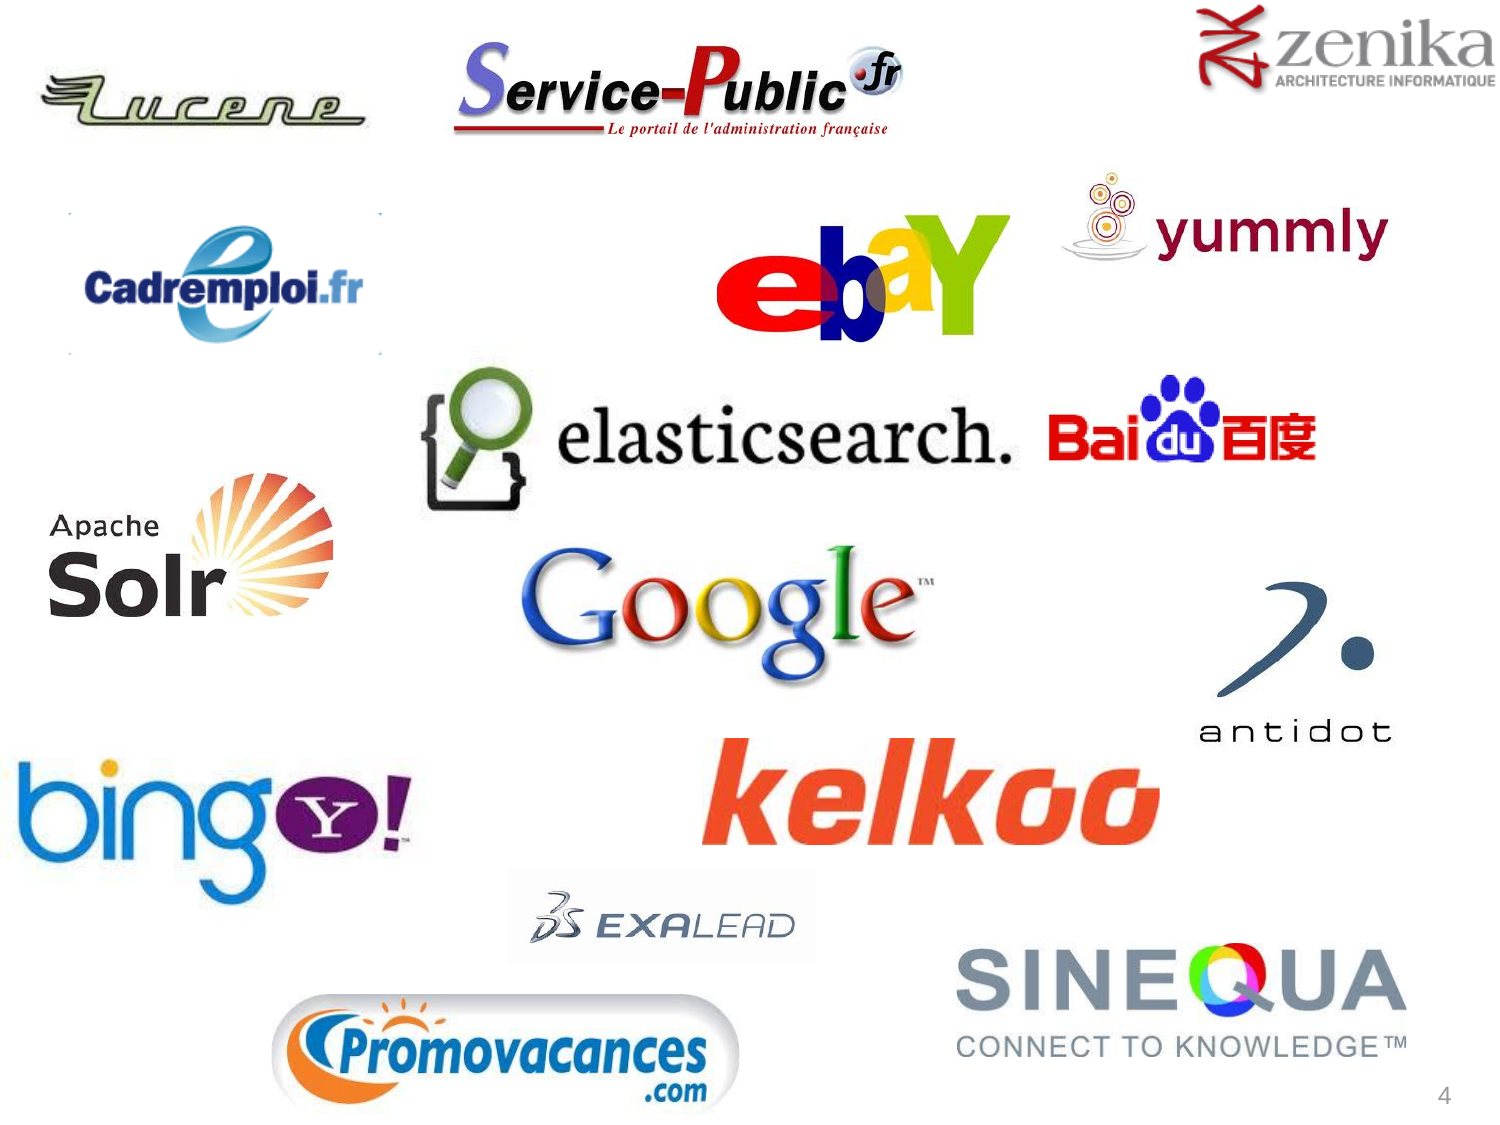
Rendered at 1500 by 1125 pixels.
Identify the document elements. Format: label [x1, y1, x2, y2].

text_box [443, 41, 905, 141]
text_box [0, 683, 430, 970]
text_box [1045, 371, 1318, 465]
text_box [68, 213, 382, 355]
text_box [33, 41, 371, 167]
text_box [1059, 166, 1393, 267]
text_box [49, 473, 334, 617]
picture [1190, 0, 1500, 95]
text_box [271, 994, 740, 1118]
text_box [956, 943, 1407, 1057]
text_box [507, 868, 817, 965]
text_box [1186, 552, 1404, 771]
text_box [702, 738, 1160, 846]
text_box [395, 203, 1025, 700]
